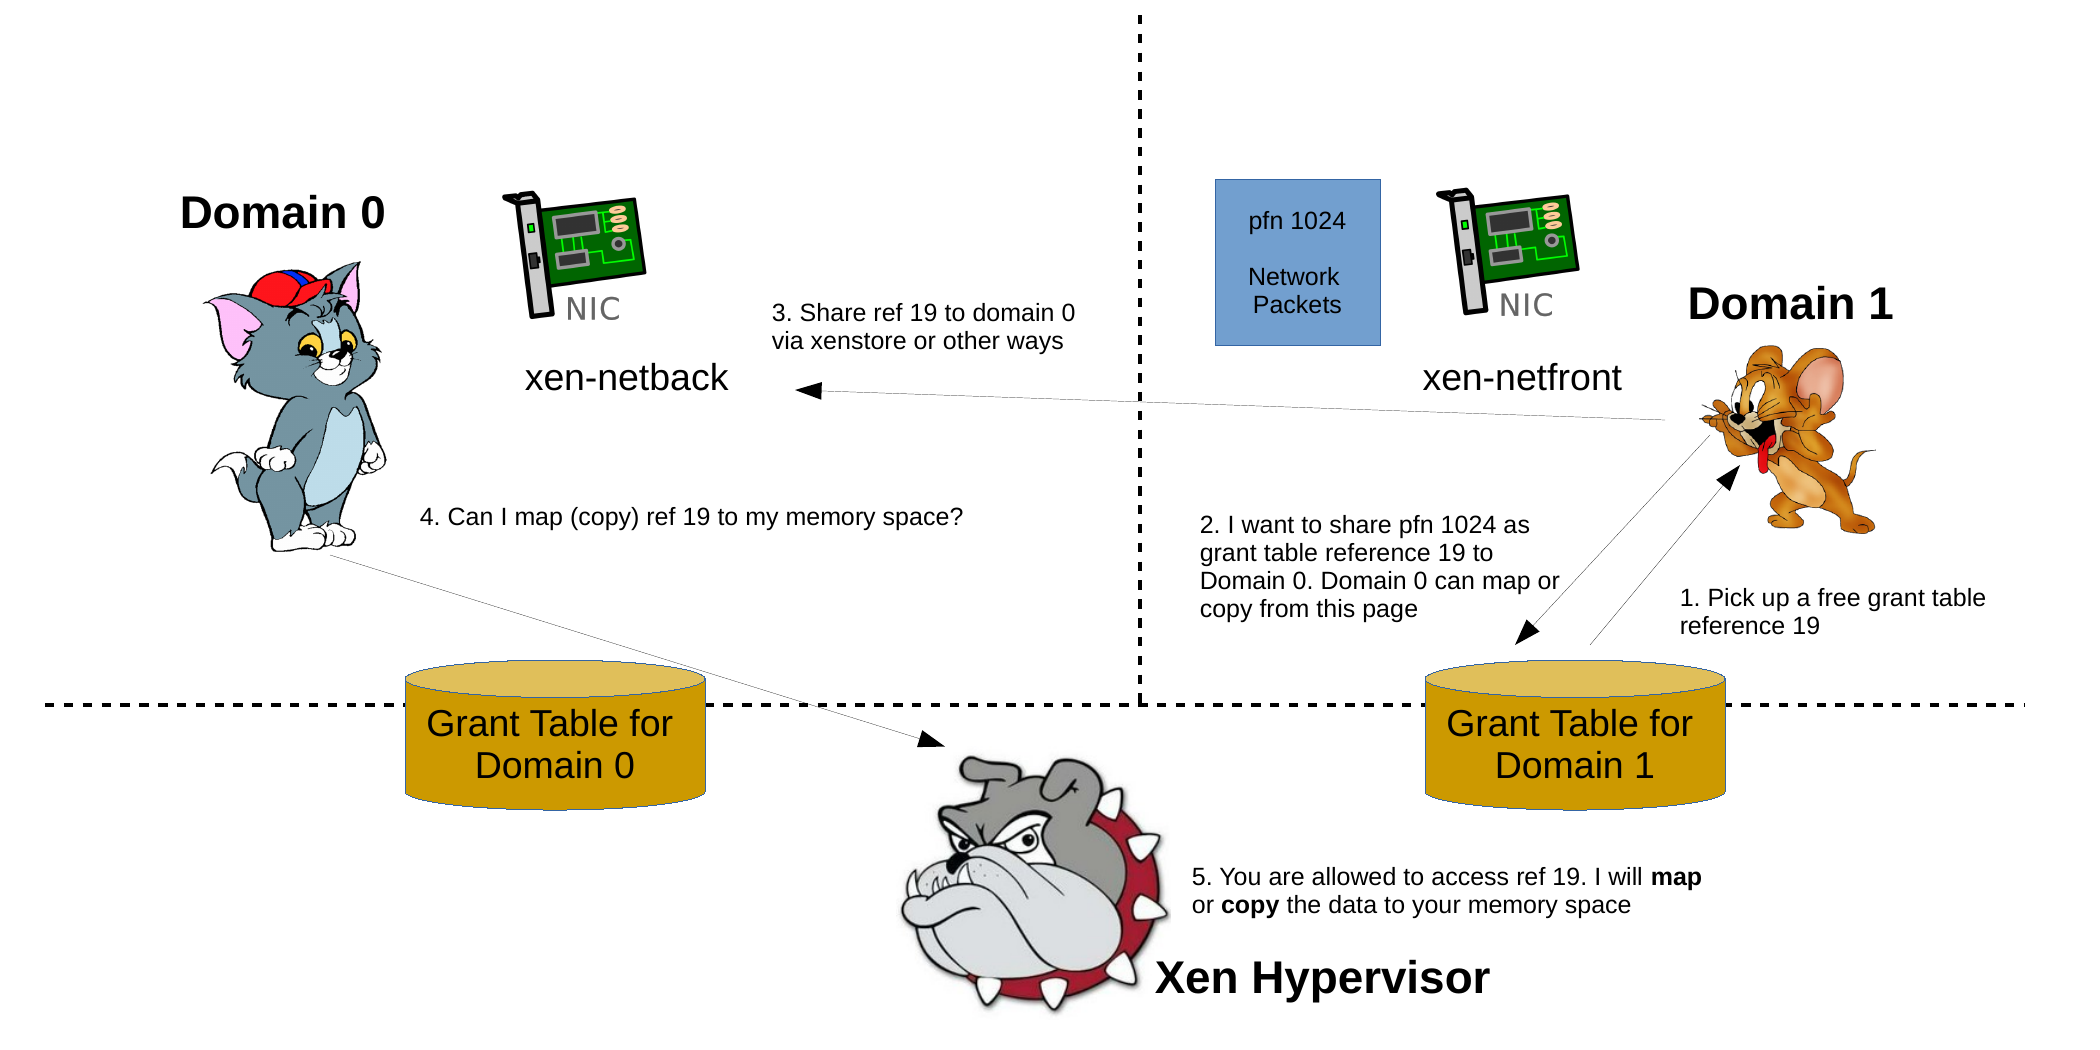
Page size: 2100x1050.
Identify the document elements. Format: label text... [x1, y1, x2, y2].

picture [491, 179, 661, 349]
text_box Domain 1 [1672, 270, 1909, 337]
text_box Xen Hypervisor [1140, 945, 1506, 1012]
picture [199, 257, 391, 556]
picture [1425, 176, 1594, 346]
text_box Domain 0 [165, 179, 401, 247]
text_box 5. You are allowed to access ref 19. I will map or copy the data to your memory space [1177, 855, 1724, 954]
text_box pfn 1024 Network Packets [1215, 179, 1381, 346]
text_box xen-netfront [1407, 348, 1638, 406]
text_box Grant Table for Domain 0 [405, 679, 706, 811]
text_box 3. Share ref 19 to domain 0 via xenstore or other ways [757, 291, 1126, 390]
picture [1699, 344, 1876, 534]
text_box Grant Table for Domain 1 [1425, 679, 1726, 811]
text_box 4. Can I map (copy) ref 19 to my memory space? [405, 495, 980, 594]
text_box 2. I want to share pfn 1024 as grant table reference 19 to Domain 0. Domain 0 can map or copy from this page [1185, 503, 1583, 631]
picture [896, 746, 1171, 1021]
text_box 1. Pick up a free grant table reference 19 [1665, 576, 2033, 676]
text_box xen-netback [510, 348, 744, 406]
